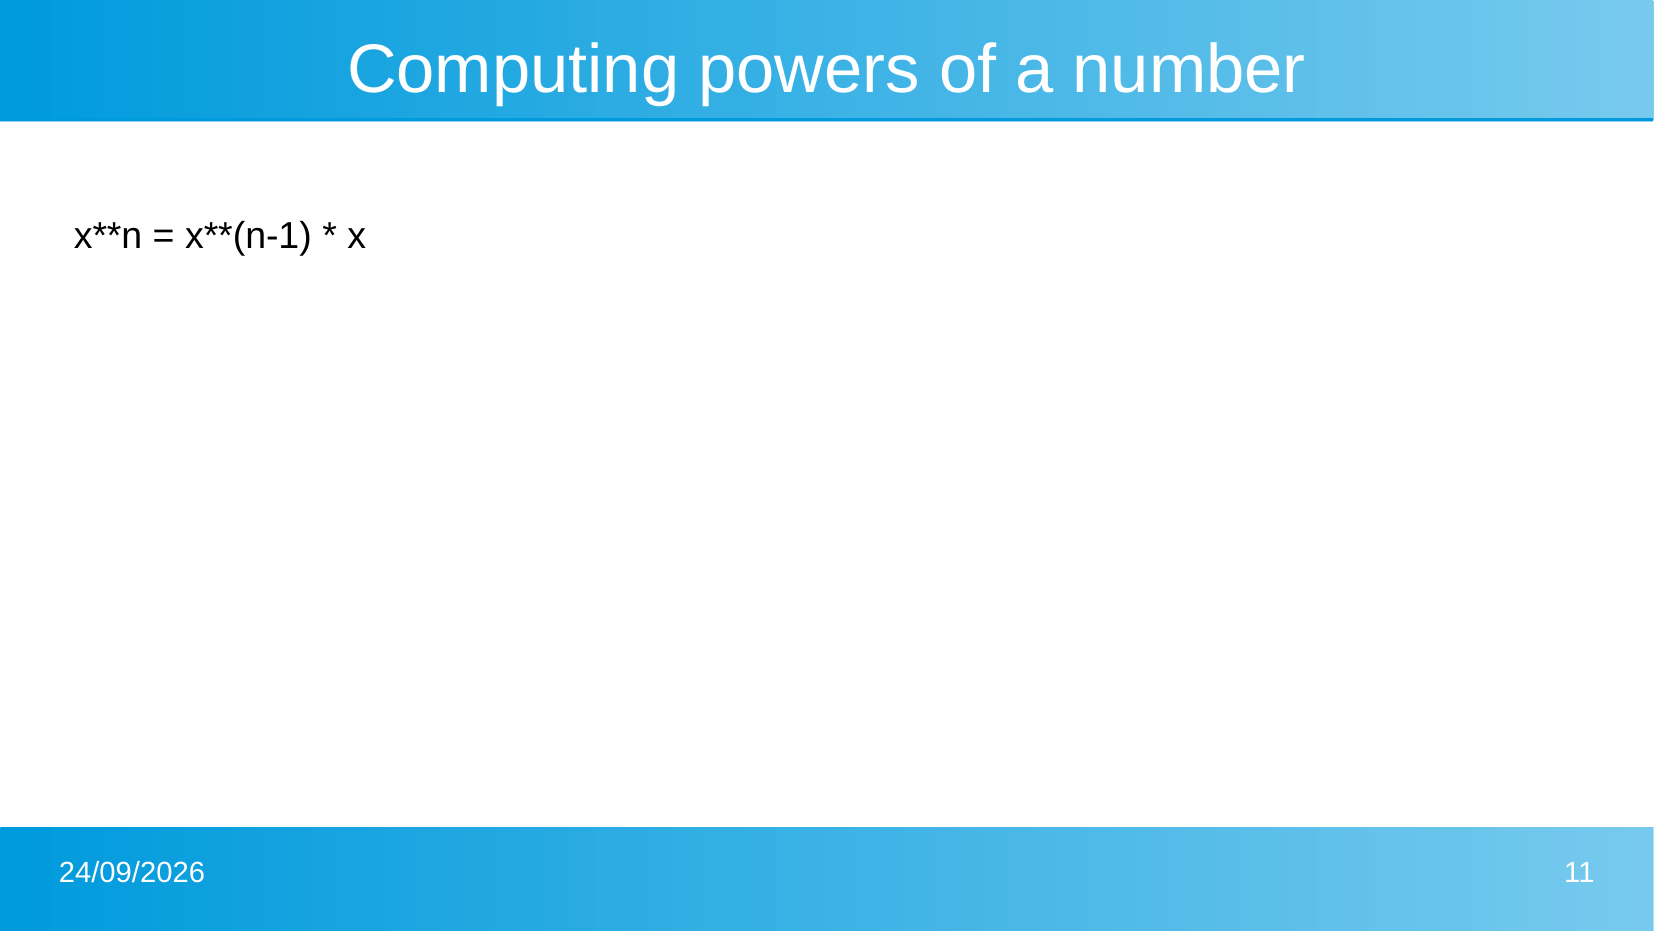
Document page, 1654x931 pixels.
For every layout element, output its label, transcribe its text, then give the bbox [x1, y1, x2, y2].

text_box x**n = x**(n-1) * x [59, 206, 1565, 264]
title Computing powers of a number [59, 29, 1595, 108]
